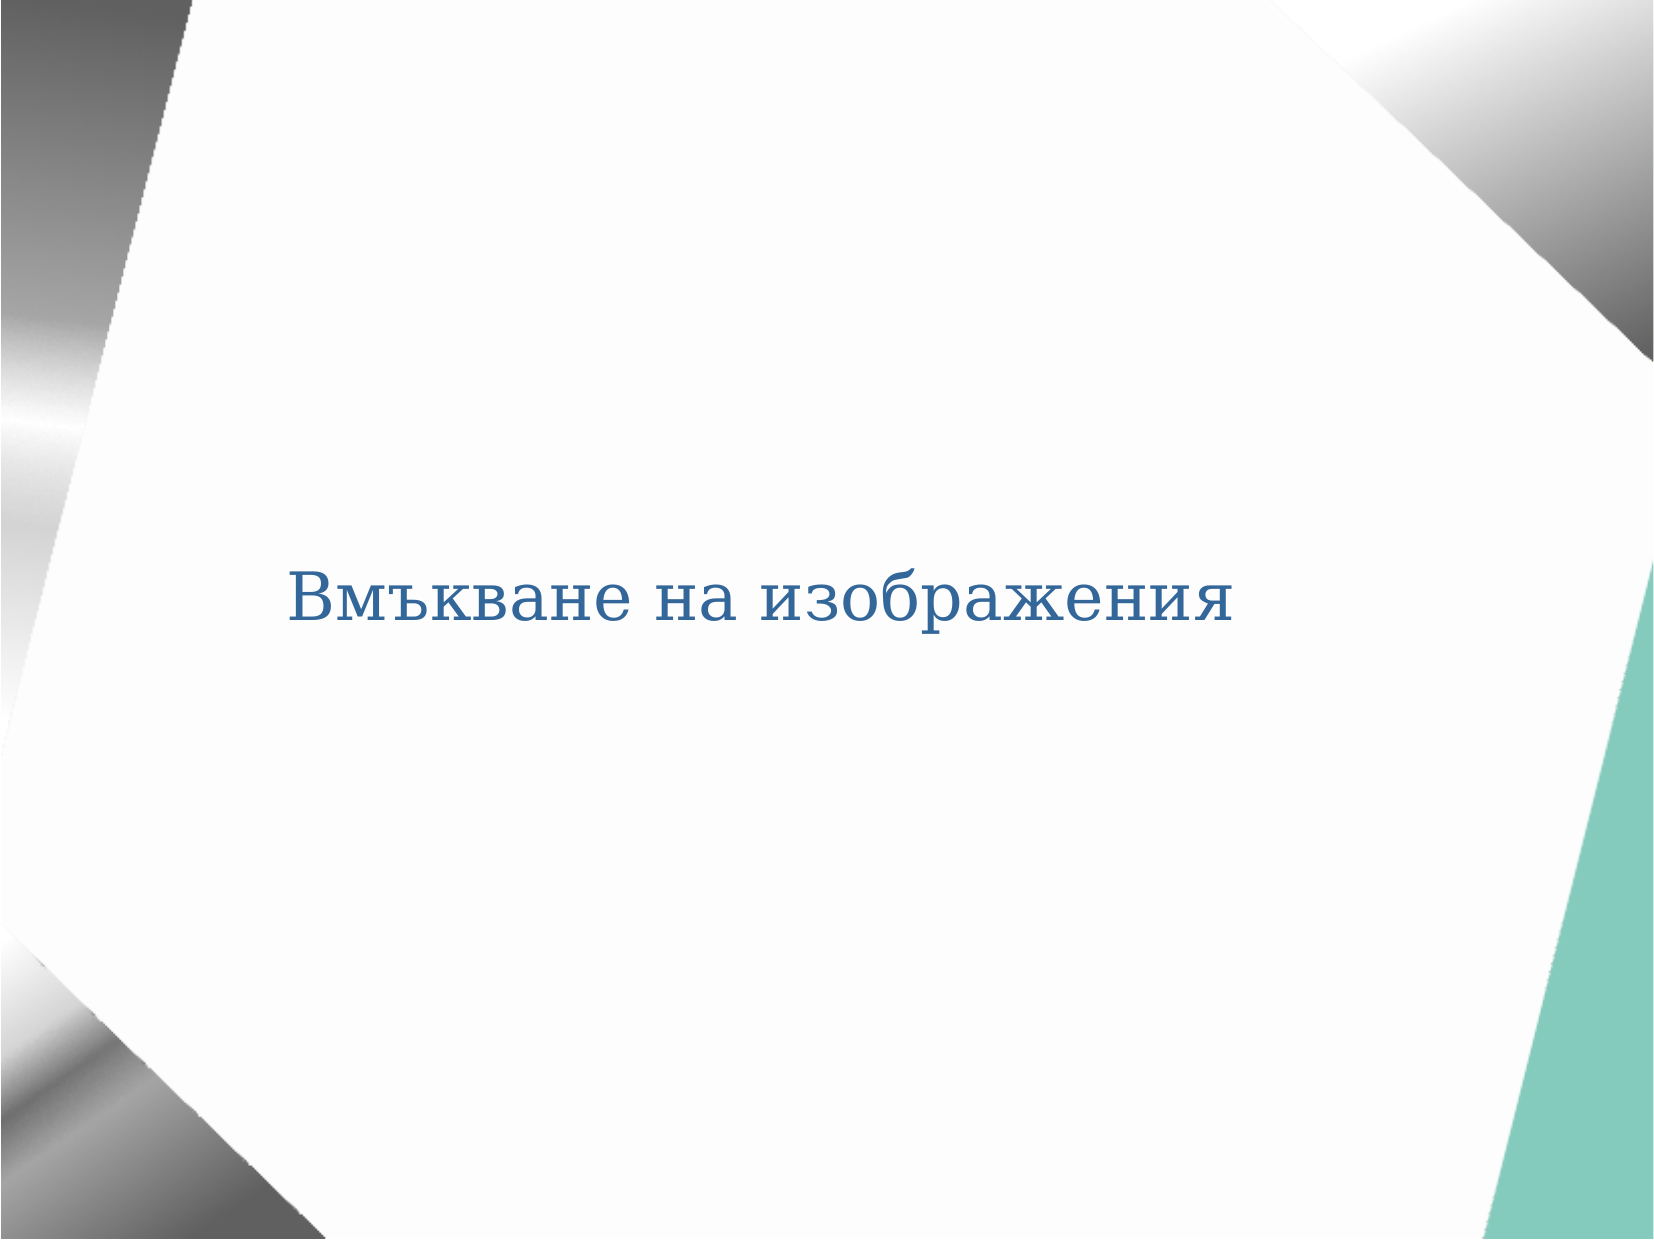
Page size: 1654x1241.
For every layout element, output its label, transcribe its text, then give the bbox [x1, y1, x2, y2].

text_box Вмъкване на изображения [272, 550, 1382, 799]
picture [1, 0, 1654, 1239]
